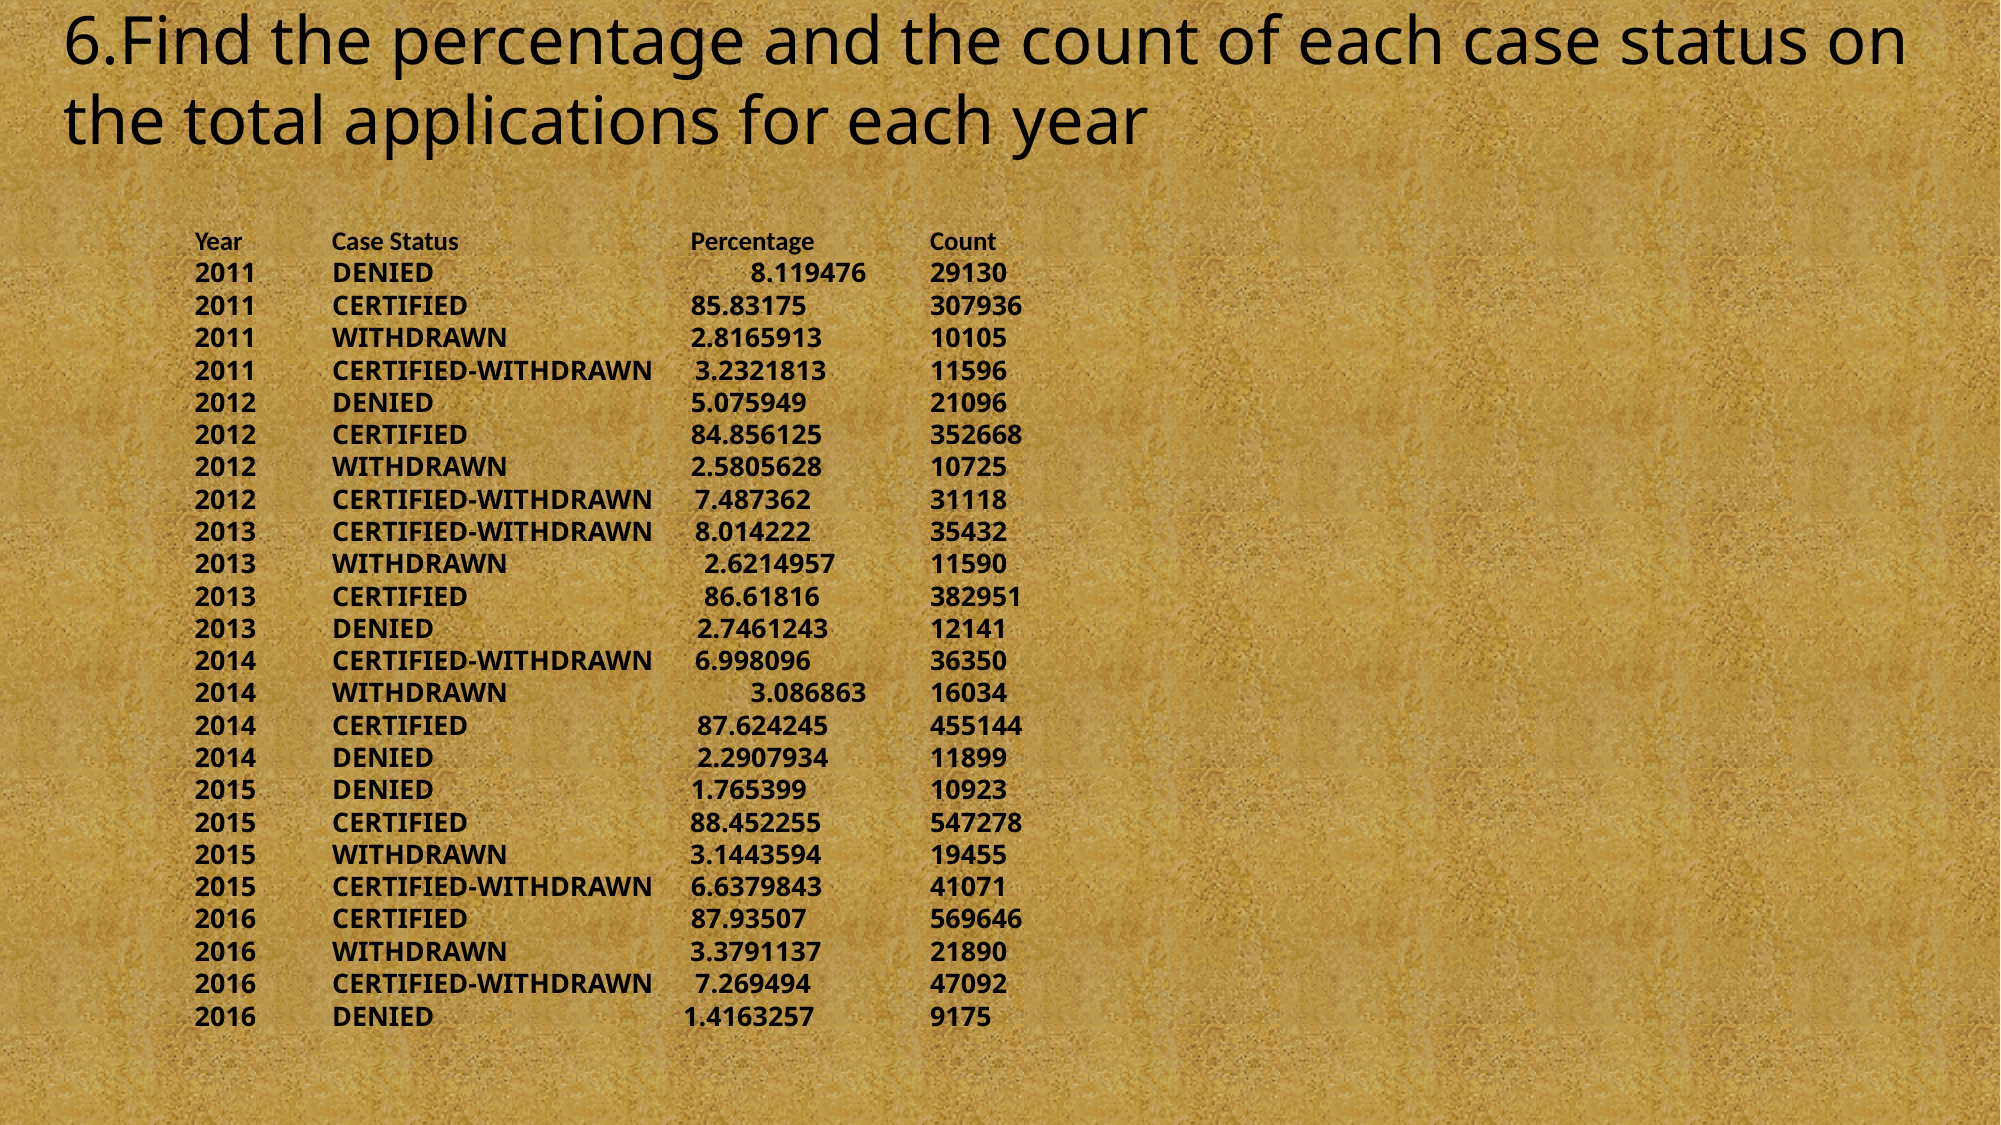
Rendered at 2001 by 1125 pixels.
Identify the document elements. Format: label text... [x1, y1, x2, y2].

list Year Case Status Percentage Count 2011 DENIED 8.119476 29130 2011 CERTIFIED 85.83175 307936 2011 WITHDRAWN 2.8165913 10105 2011 CERTIFIED-WITHDRAWN 3.2321813 11596 2012 DENIED 5.075949 21096 2012 CERTIFIED 84.856125 352668 2012 WITHDRAWN 2.5805628 10725 2012 CERTIFIED-WITHDRAWN 7.487362 31118 2013 CERTIFIED-WITHDRAWN 8.014222 35432 2013 WITHDRAWN 2.6214957 11590 2013 CERTIFIED 86.61816 382951 2013 DENIED 2.7461243 12141 2014 CERTIFIED-WITHDRAWN 6.998096 36350 2014 WITHDRAWN 3.086863 16034 2014 CERTIFIED 87.624245 455144 2014 DENIED 2.2907934 11899 2015 DENIED 1.765399 10923 2015 CERTIFIED 88.452255 547278 2015 WITHDRAWN 3.1443594 19455 2015 CERTIFIED-WITHDRAWN 6.6379843 41071 2016 CERTIFIED 87.93507 569646 2016 WITHDRAWN 3.3791137 21890 2016 CERTIFIED-WITHDRAWN 7.269494 47092 2016 DENIED 1.4163257 9175 [137, 167, 1792, 1095]
picture [0, 0, 2001, 1125]
title 6.Find the percentage and the count of each case status on the total applications for each year [48, 0, 1960, 166]
